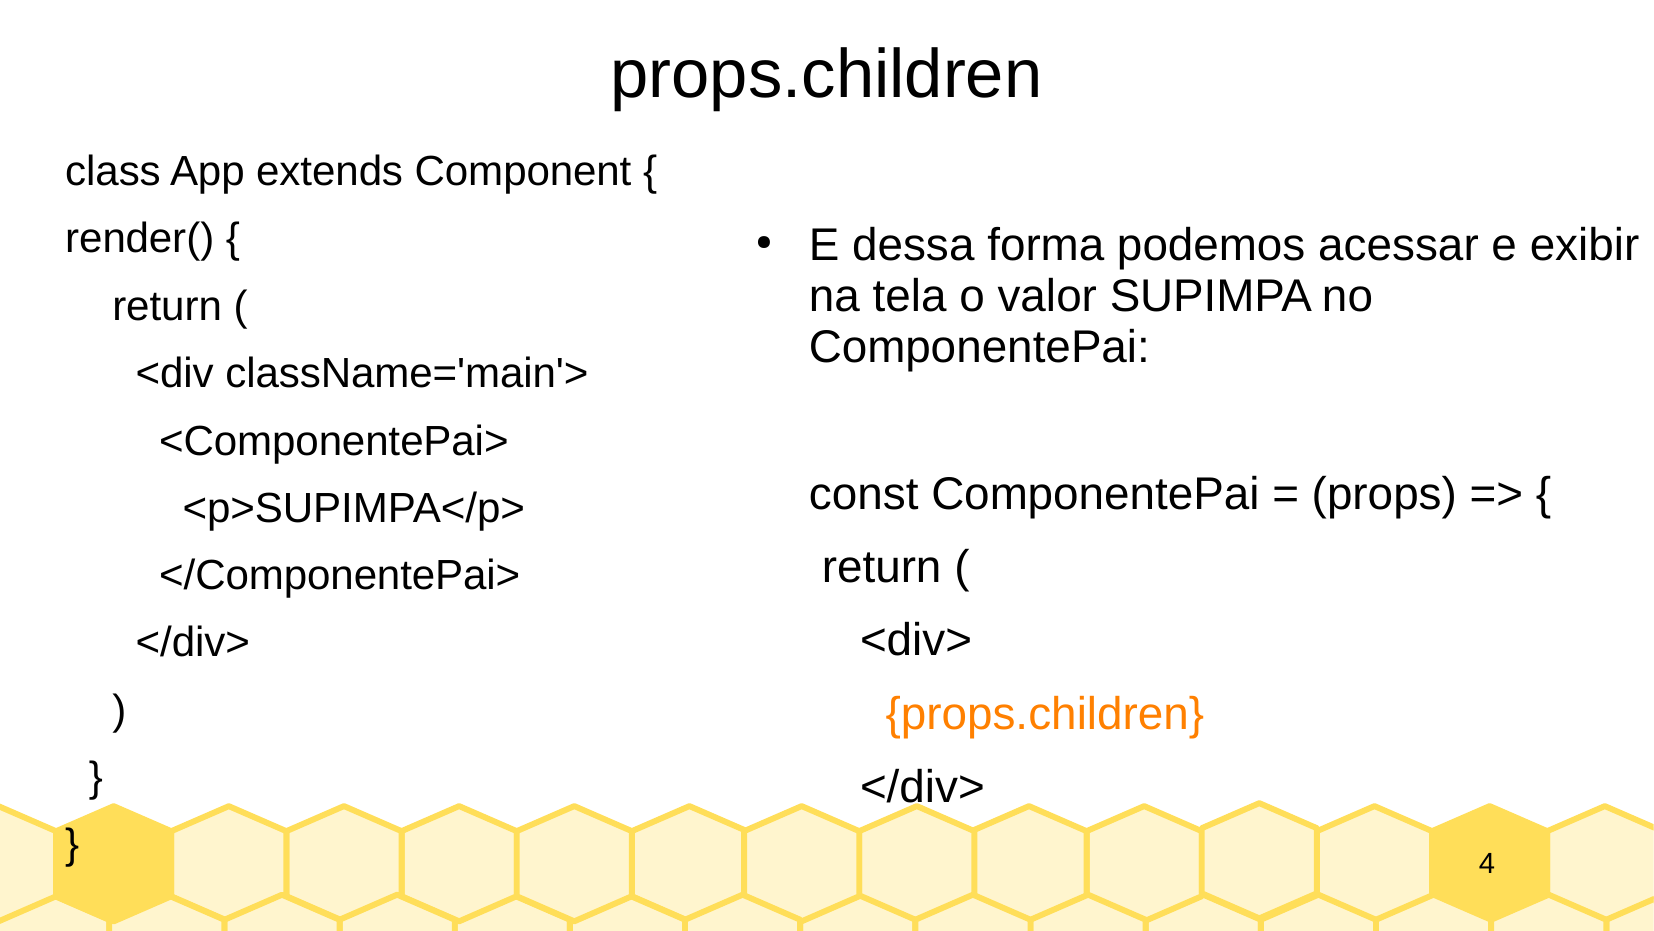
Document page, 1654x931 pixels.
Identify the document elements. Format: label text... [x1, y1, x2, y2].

list class App extends Component { render() { return ( <div className='main'> <ComponentePai> <p>SUPIMPA</p> </ComponentePai> </div> ) } } [0, 147, 709, 875]
list E dessa forma podemos acessar e exibir na tela o valor SUPIMPA no ComponentePai: const ComponentePai = (props) => { return ( <div> {props.children} </div> [738, 218, 1654, 931]
title props.children [88, 0, 1565, 148]
